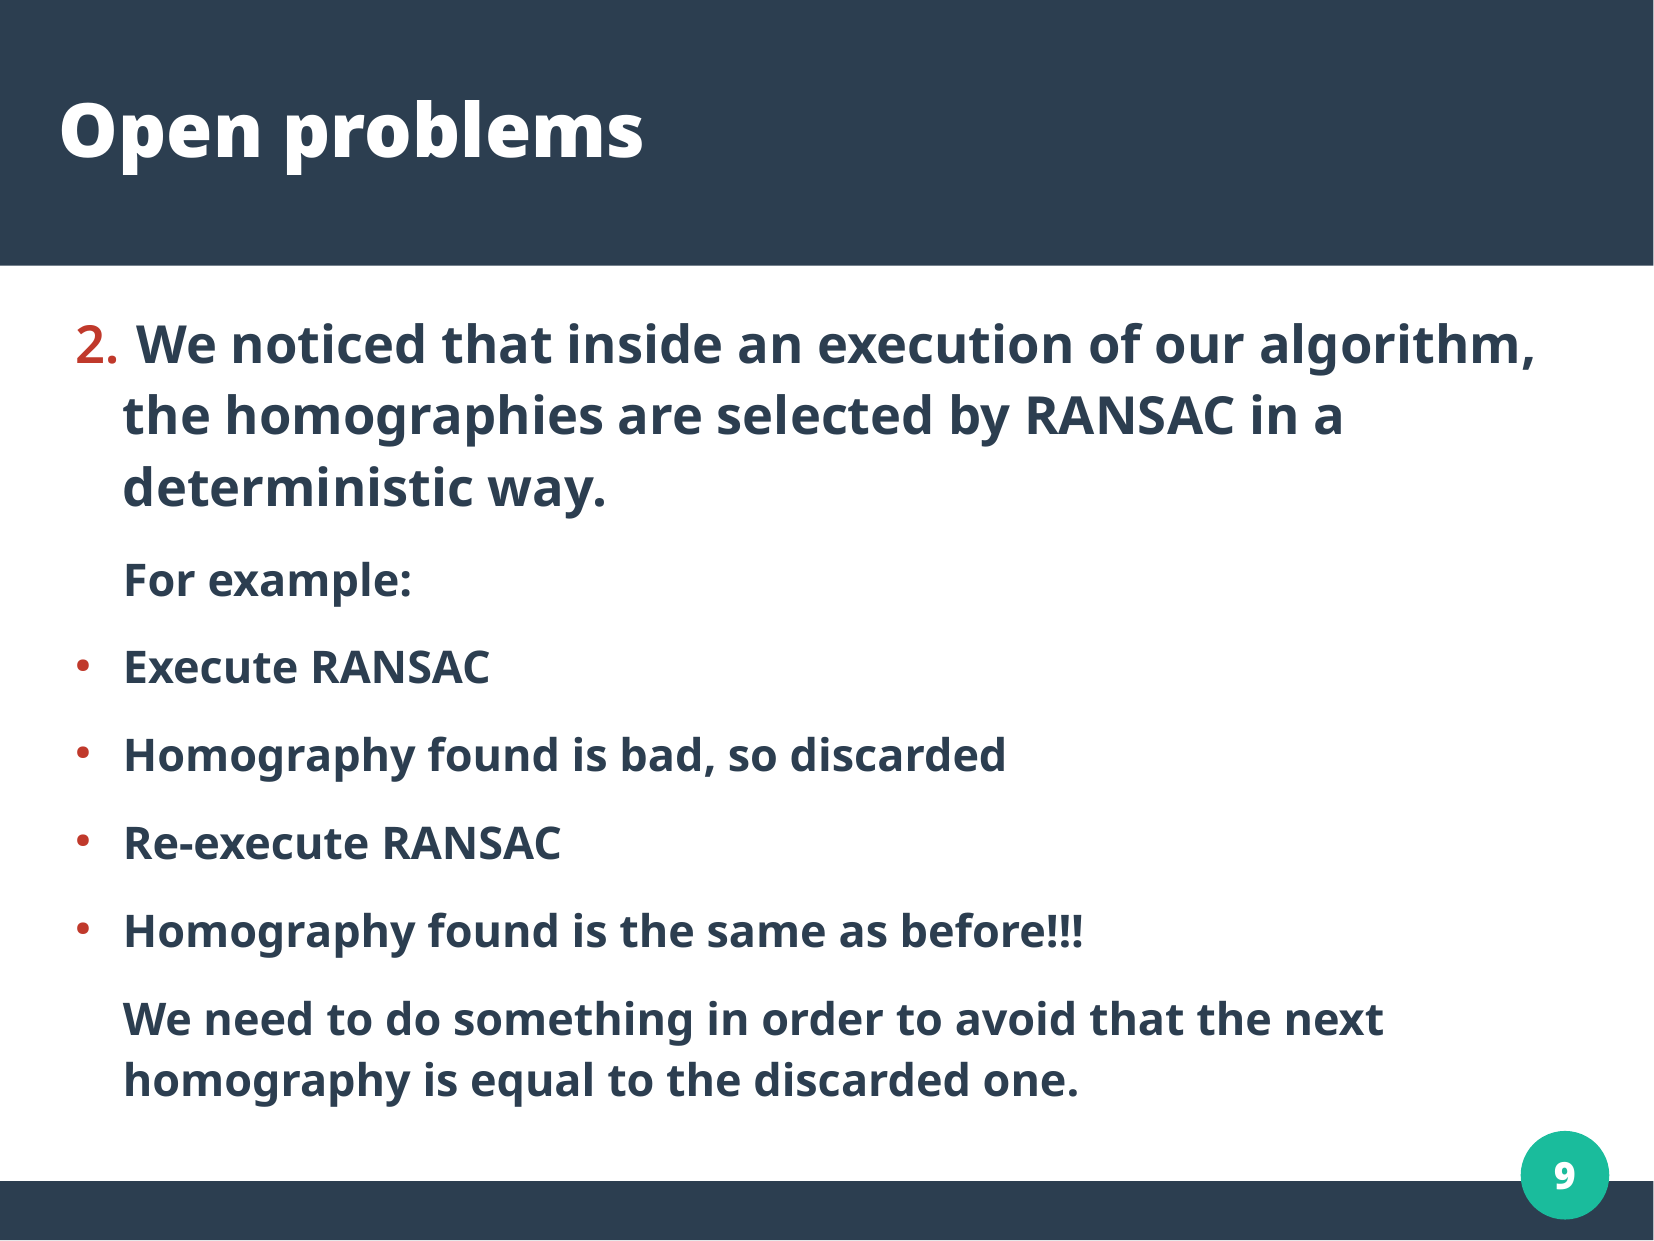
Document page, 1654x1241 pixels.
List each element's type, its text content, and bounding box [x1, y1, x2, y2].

title Open problems [59, 49, 1595, 207]
list We noticed that inside an execution of our algorithm, the homographies are selected by RANSAC in a deterministic way. For example: Execute RANSAC Homography found is bad, so discarded Re-execute RANSAC Homography found is the same as before!!! We need to do something in order to avoid that the next homography is equal to the discarded one. [59, 307, 1595, 1117]
